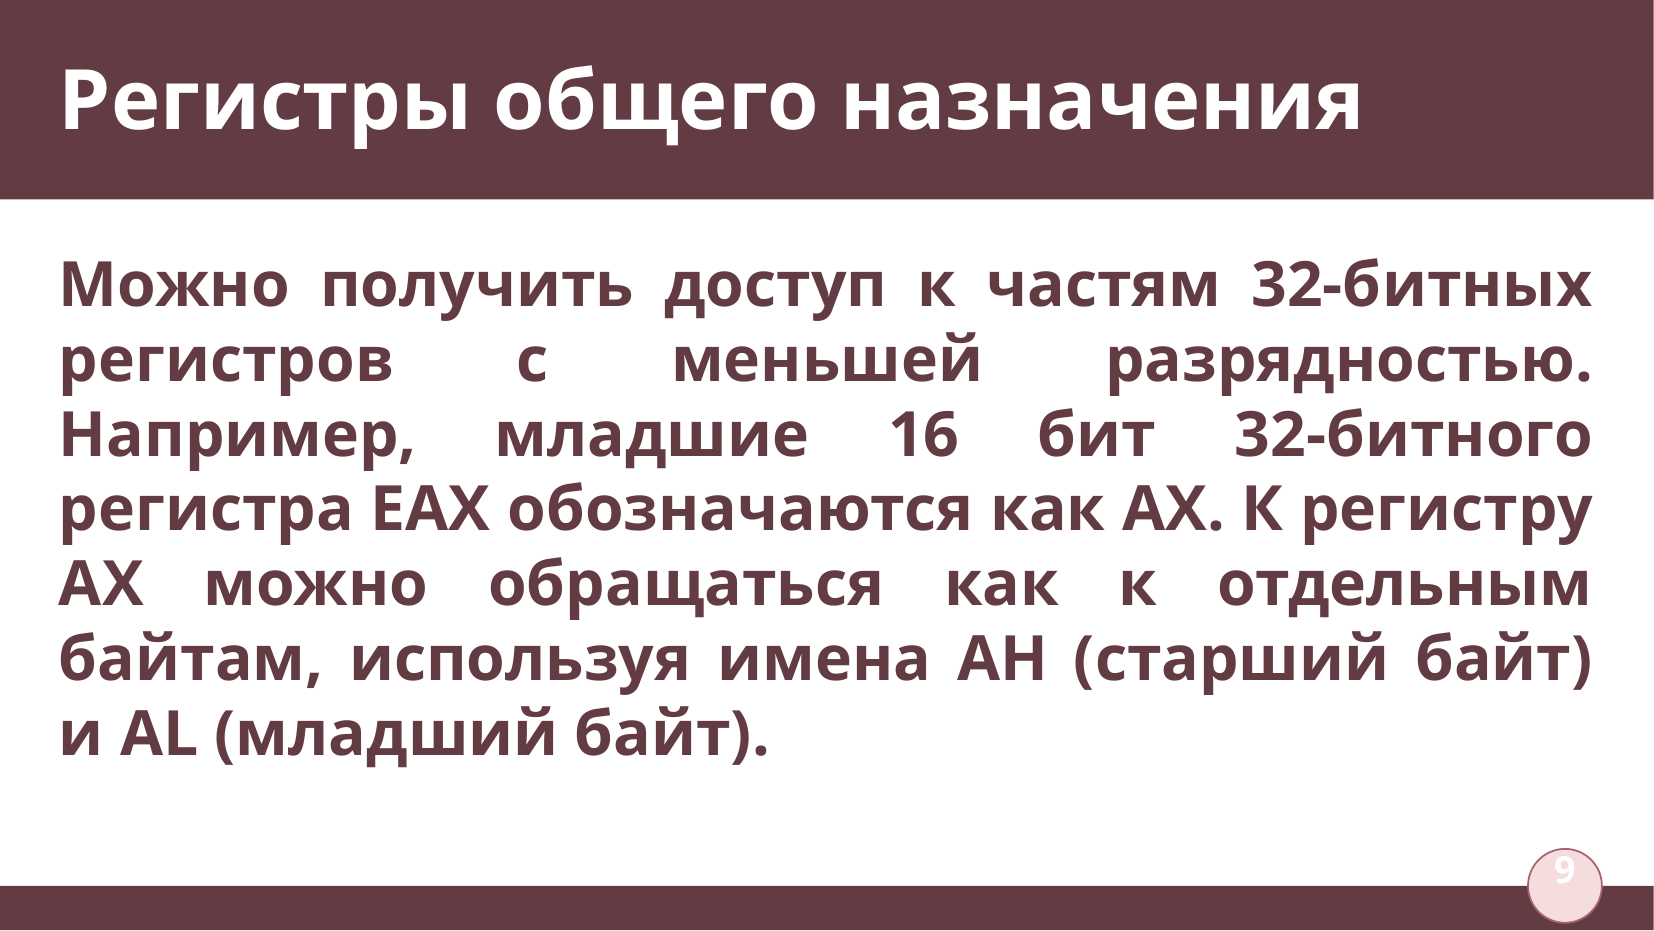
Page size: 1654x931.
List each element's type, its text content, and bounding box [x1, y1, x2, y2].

list Можно получить доступ к частям 32-битных регистров с меньшей разрядностью. Например, младшие 16 бит 32-битного регистра EAX обозначаются как AX. К регистру AX можно обращаться как к отдельным байтам, используя имена AH (старший байт) и AL (младший байт). [59, 243, 1595, 864]
title Регистры общего назначения [59, 37, 1595, 155]
